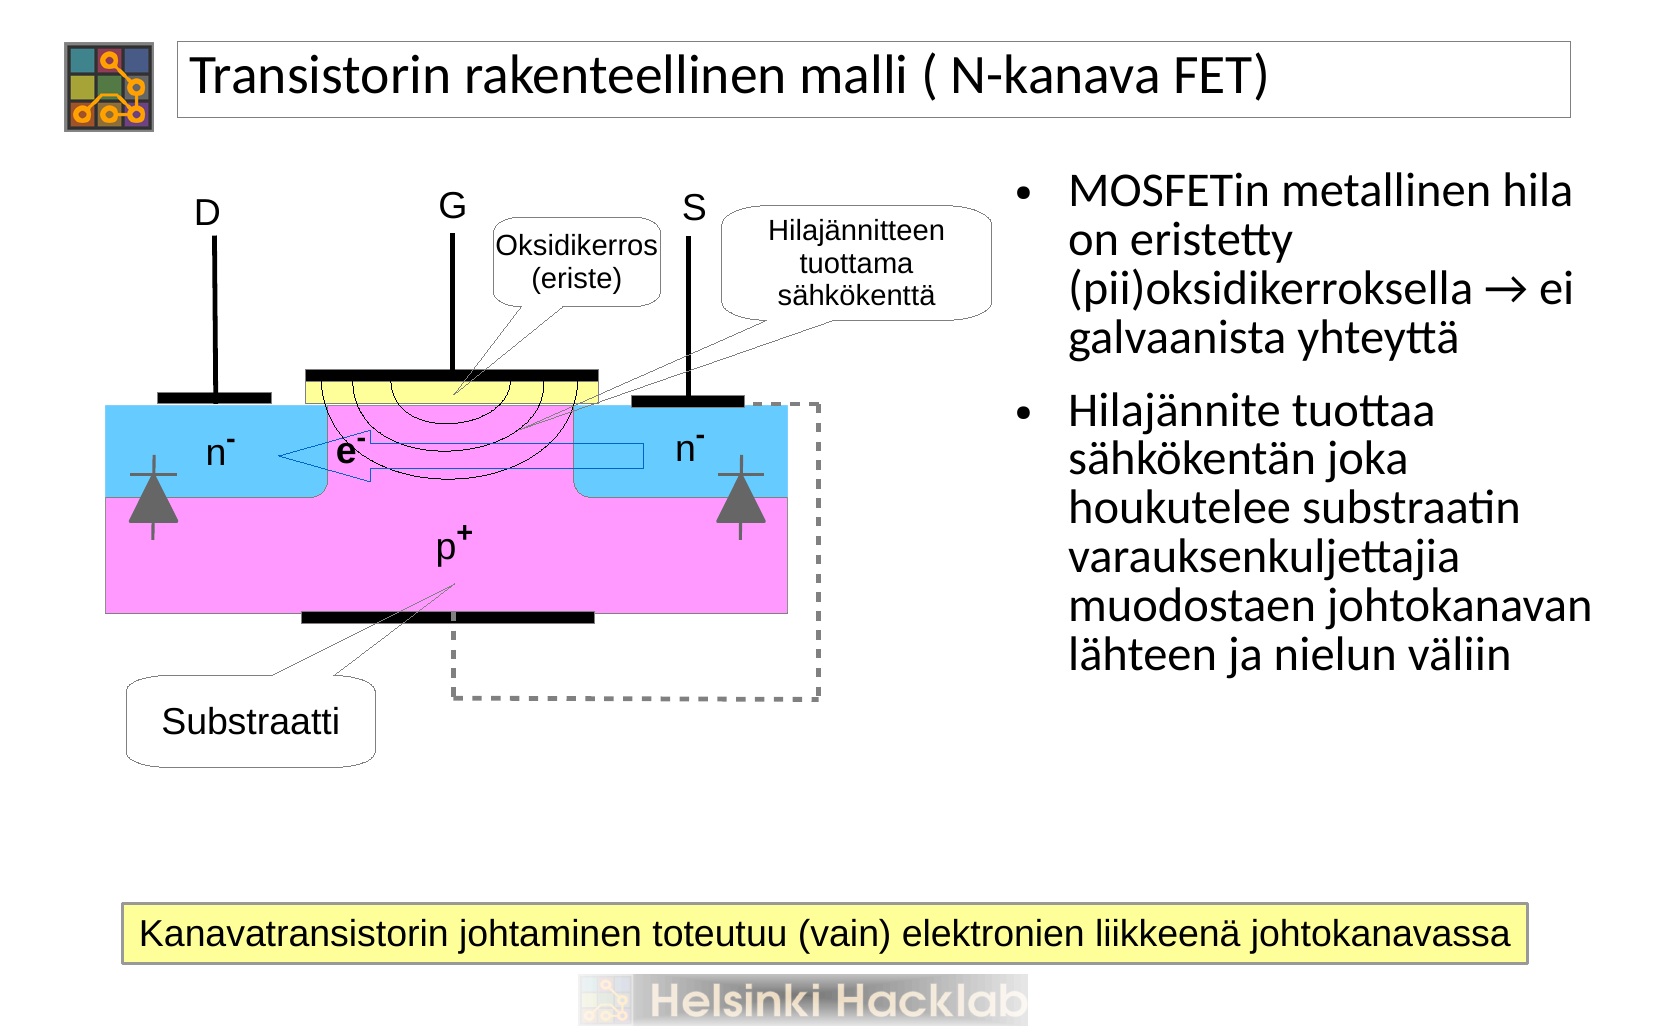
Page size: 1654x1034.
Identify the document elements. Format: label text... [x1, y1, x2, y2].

text_box e- [321, 411, 382, 483]
text_box S [667, 178, 722, 236]
text_box n- [660, 408, 721, 481]
text_box Substraatti [126, 583, 455, 768]
text_box Oksidikerros (eriste) [453, 217, 661, 395]
text_box Hilajännitteen tuottama sähkökenttä [519, 205, 992, 430]
text_box G [423, 177, 483, 235]
text_box [24, 334, 869, 624]
text_box D [178, 184, 236, 242]
list MOSFETin metallinen hila on eristetty (pii)oksidikerroksella → ei galvaanista yhteyttä Hilajännite tuottaa sähkökentän joka houkutelee substraatin varauksenkuljettajia muodostaen johtokanavan lähteen ja nielun väliin [997, 170, 1614, 919]
text_box [691, 334, 733, 353]
picture [64, 42, 154, 132]
text_box Kanavatransistorin johtaminen toteutuu (vain) elektronien liikkeenä johtokanavassa [122, 903, 1528, 964]
text_box p+ [420, 506, 489, 579]
title Transistorin rakenteellinen malli ( N-kanava FET) [177, 41, 1571, 118]
text_box n- [190, 412, 251, 485]
